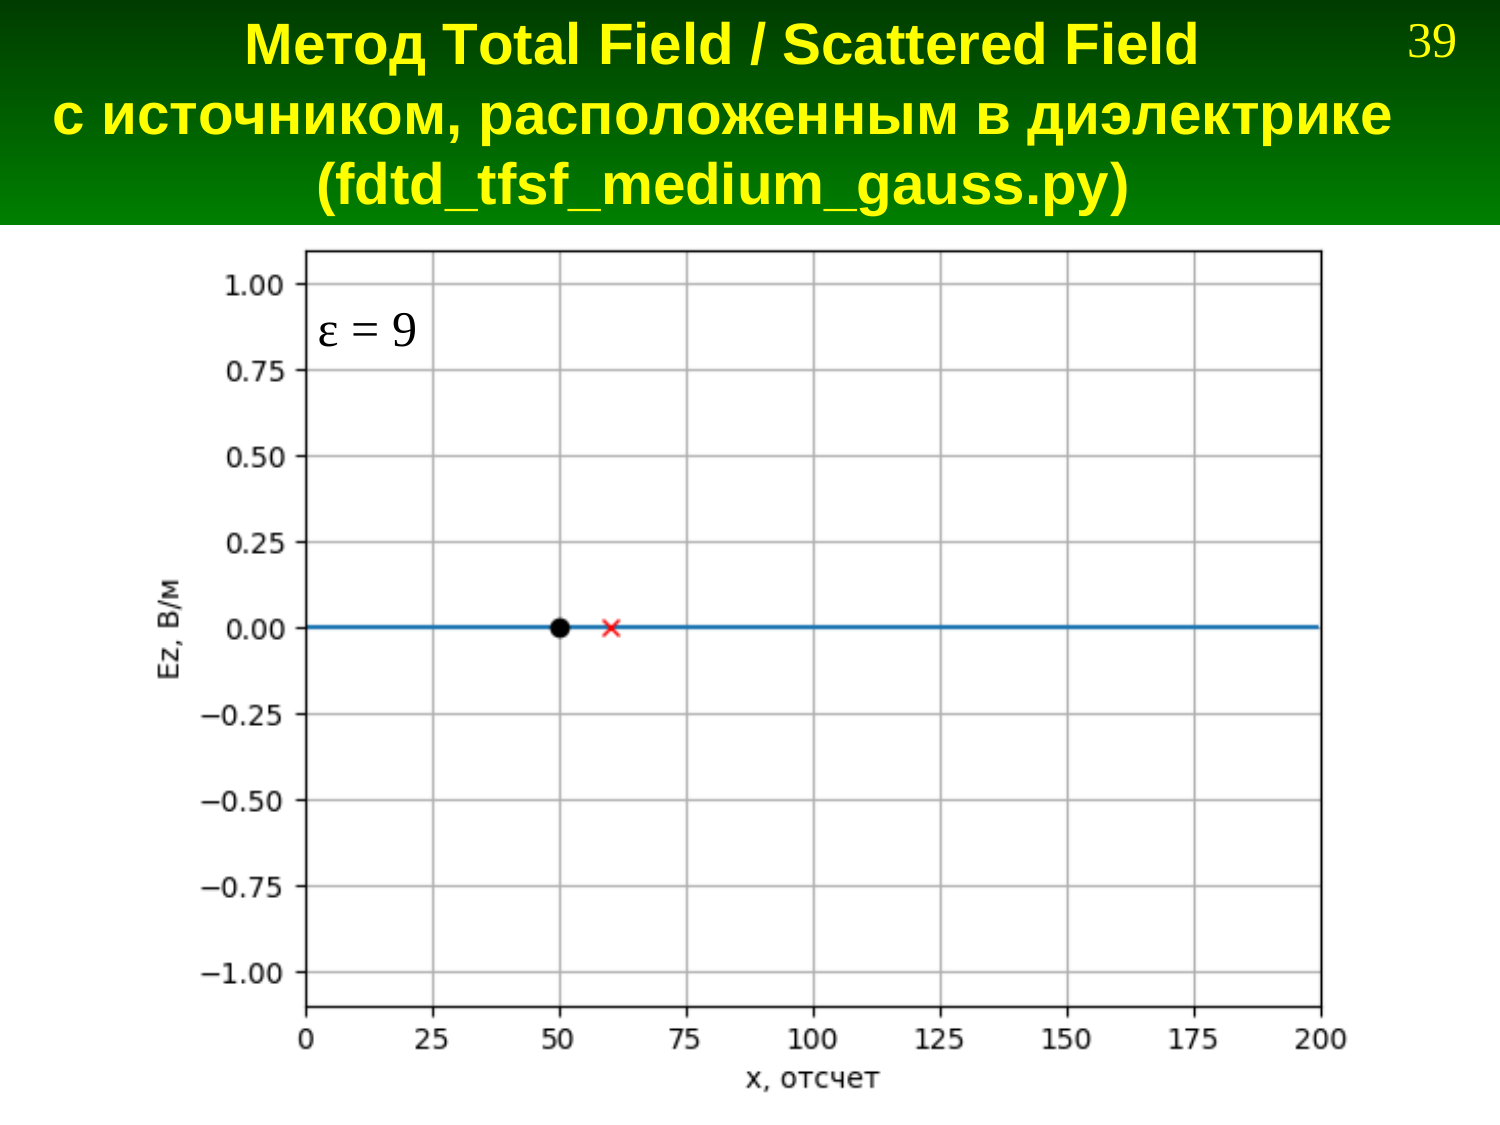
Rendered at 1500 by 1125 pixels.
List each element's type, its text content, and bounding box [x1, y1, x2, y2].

picture [142, 240, 1358, 1115]
title Метод Total Field / Scattered Field с источником, расположенным в диэлектрике (fdtd_tfsf_medium_gauss.py) [8, 0, 1437, 240]
text_box ε = 9 [303, 288, 432, 364]
